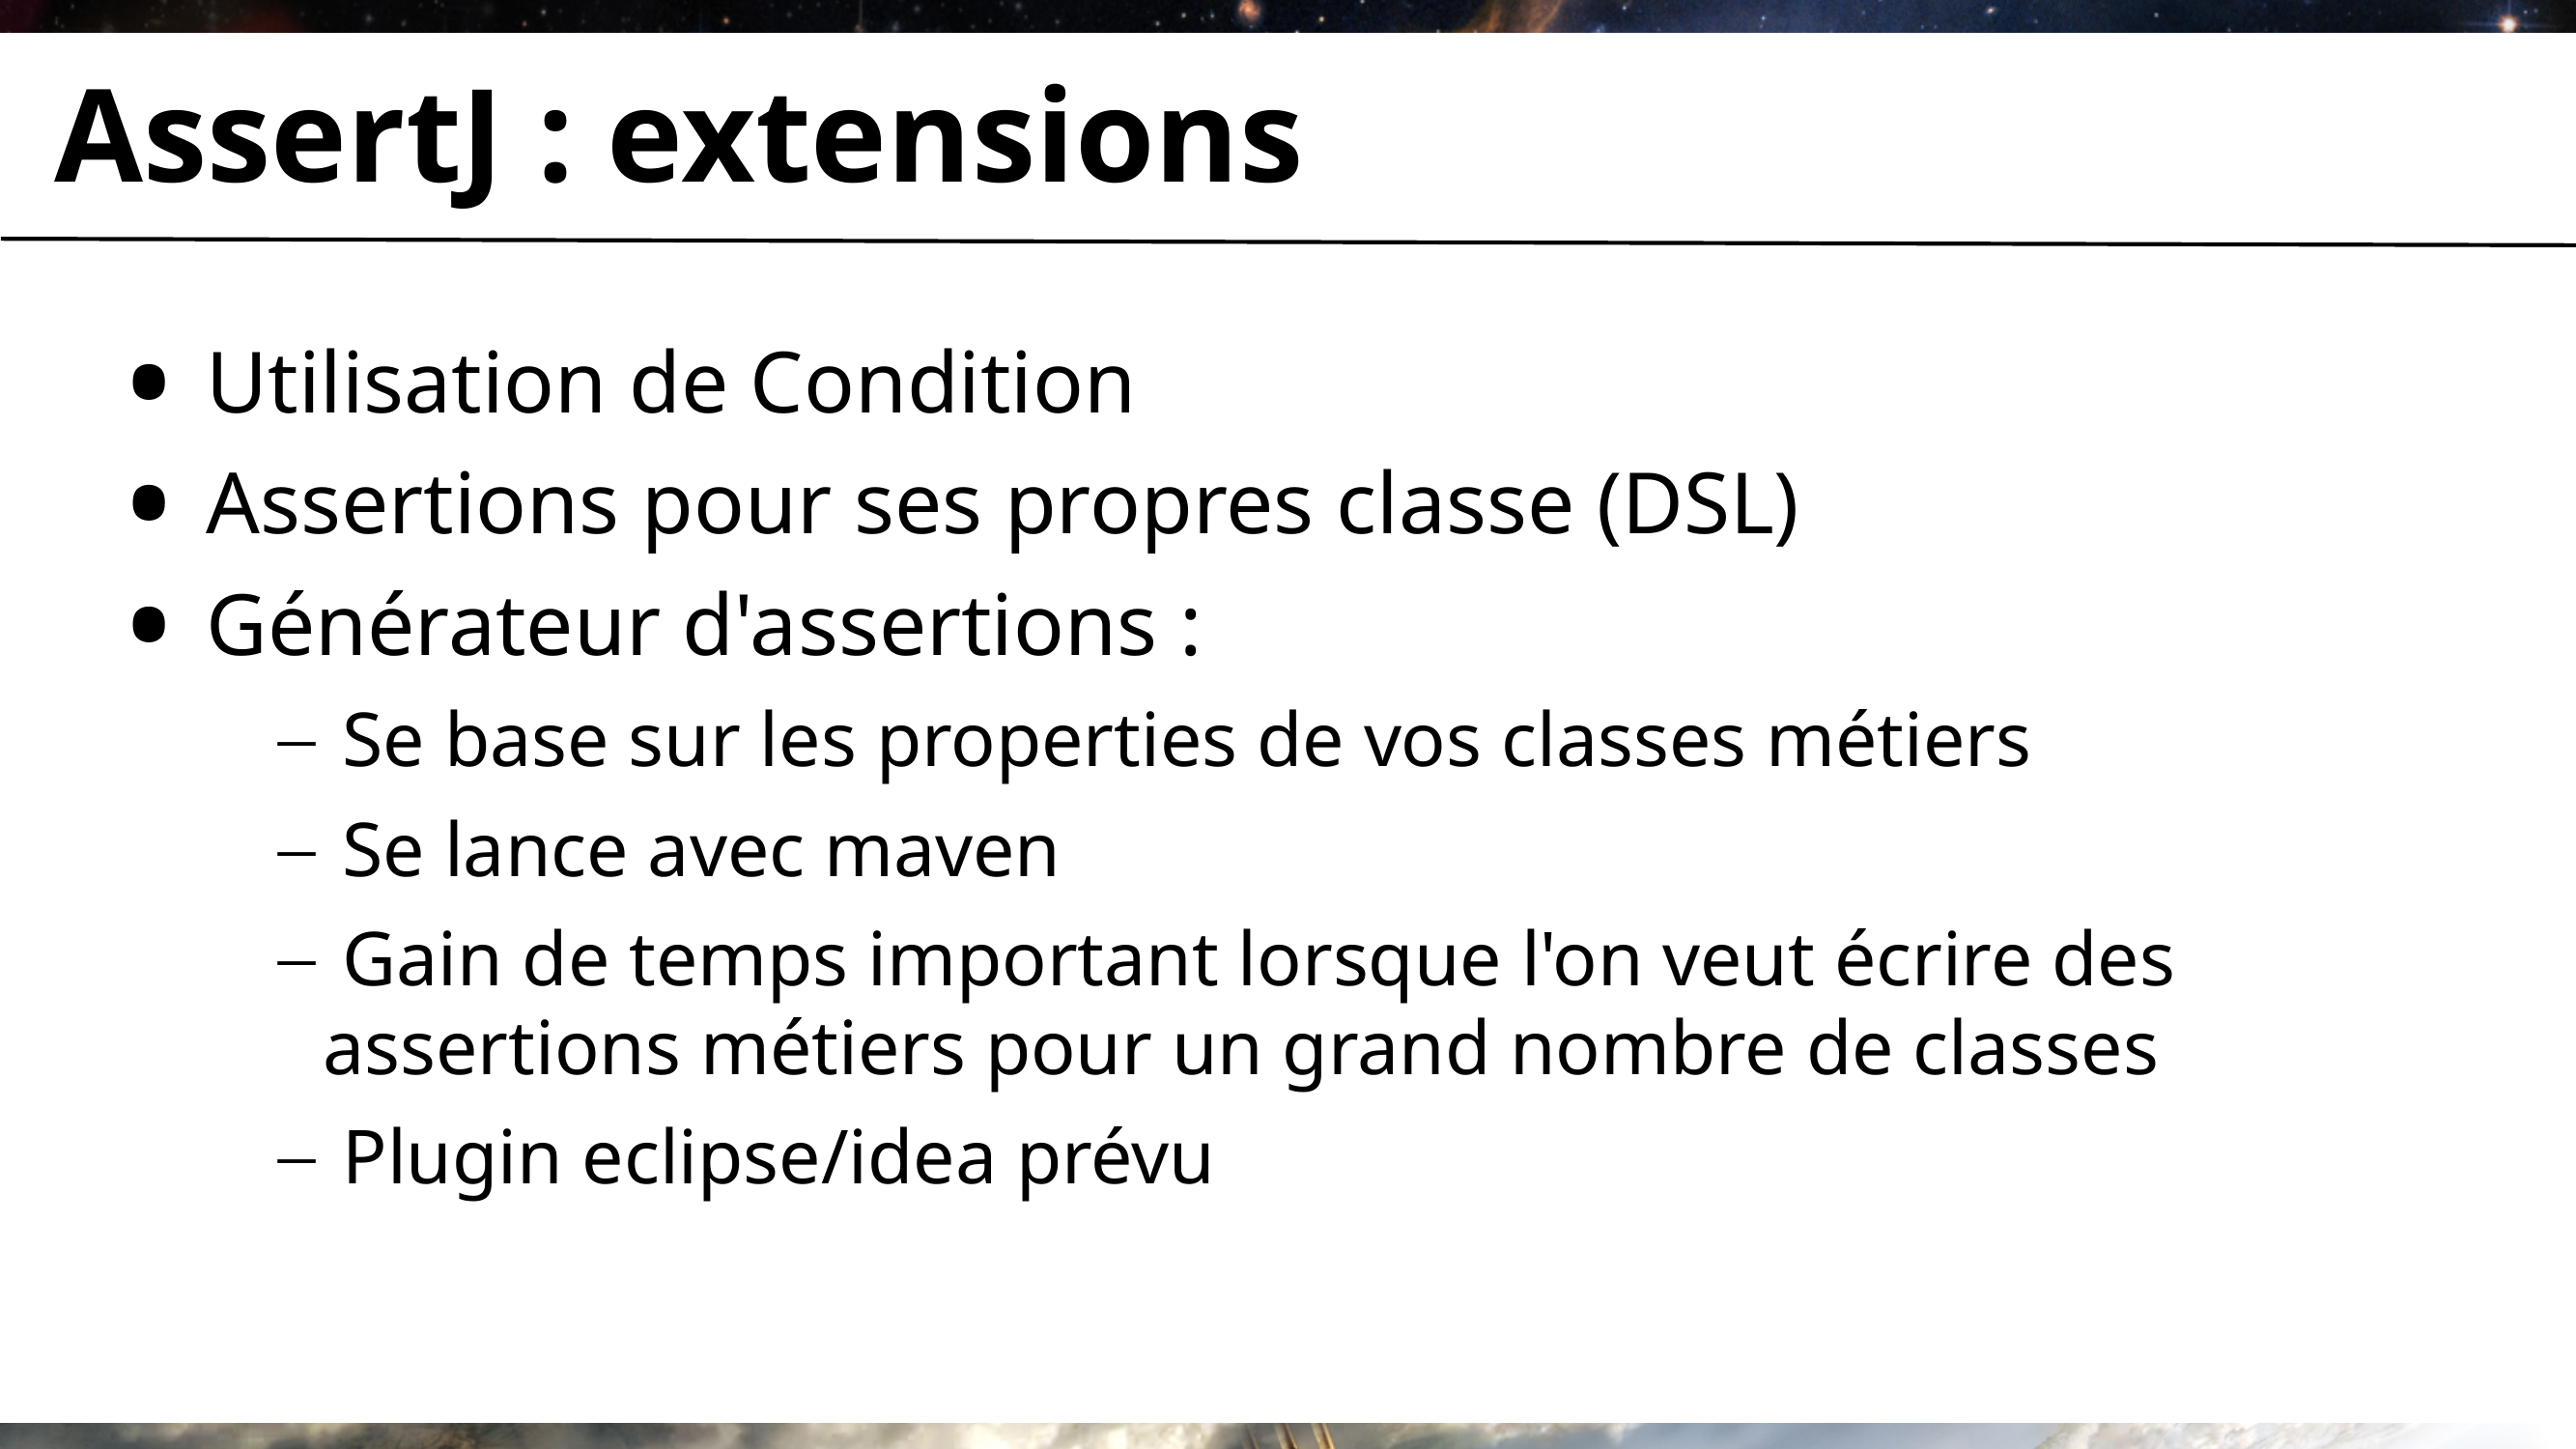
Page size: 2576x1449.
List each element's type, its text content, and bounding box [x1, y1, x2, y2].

picture [0, 1423, 2576, 1449]
picture [0, 0, 2576, 33]
title AssertJ : extensions [45, 12, 2528, 250]
list Utilisation de Condition Assertions pour ses propres classe (DSL) Générateur d'assertions : Se base sur les properties de vos classes métiers Se lance avec maven Gain de temps important lorsque l'on veut écrire des assertions métiers pour un grand nombre de classes Plugin eclipse/idea prévu [79, 320, 2420, 1381]
